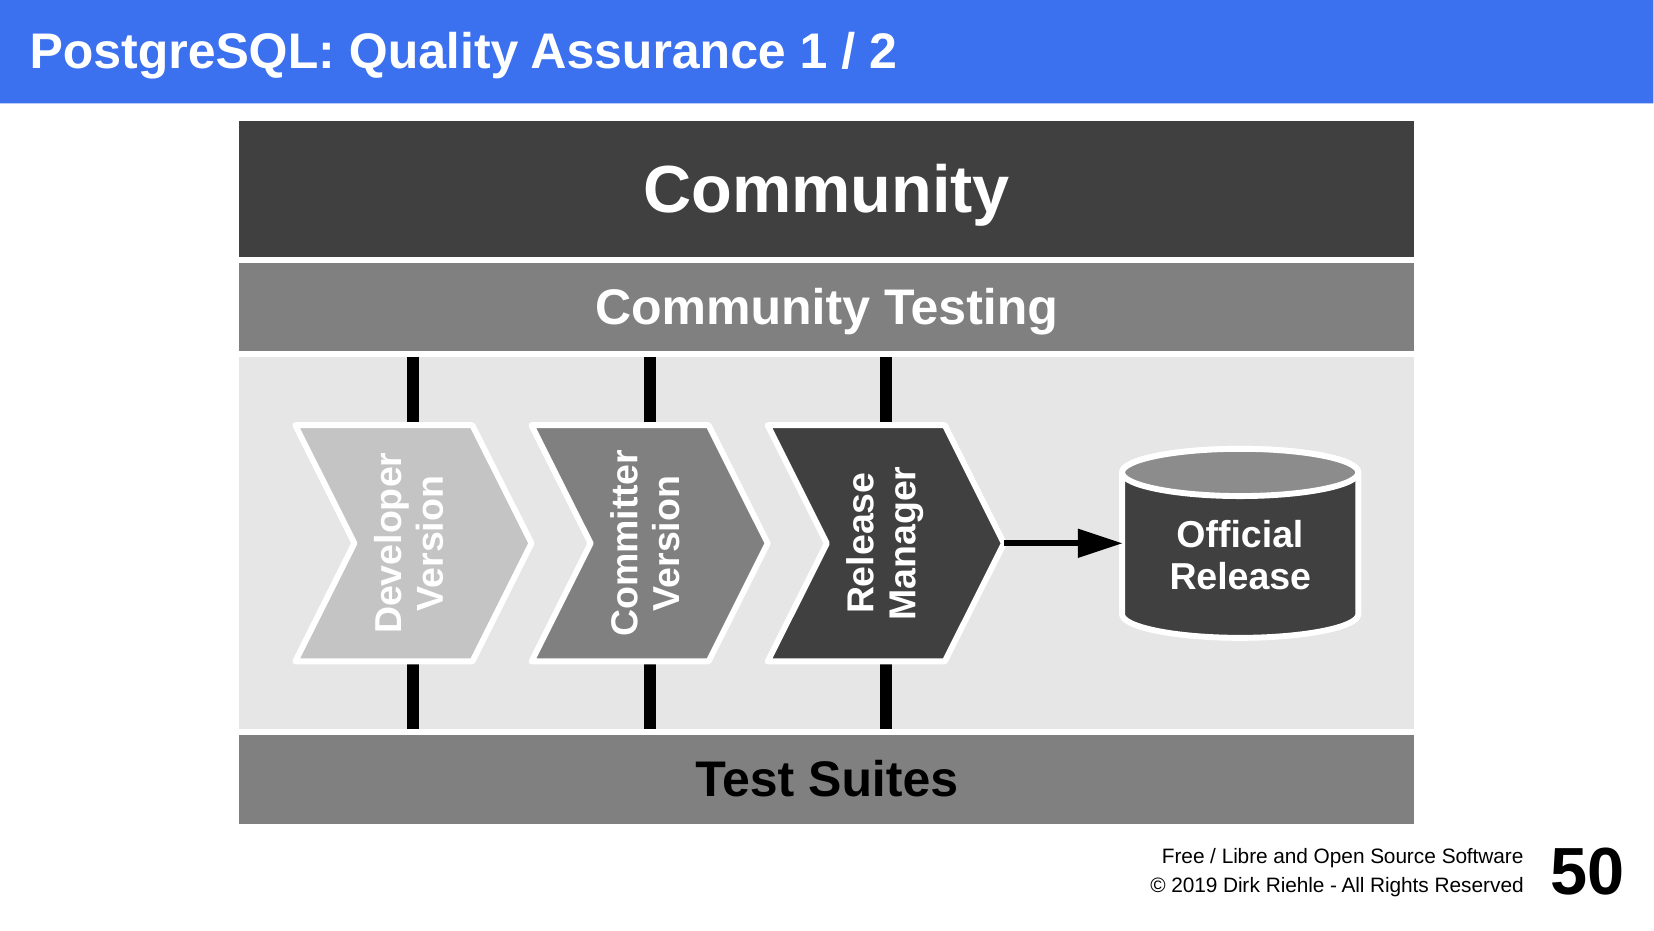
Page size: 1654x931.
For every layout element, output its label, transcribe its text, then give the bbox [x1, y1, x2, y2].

text_box Community [236, 118, 1418, 260]
text_box Committer Version [531, 425, 759, 662]
text_box Community Testing [236, 260, 1418, 355]
text_box Official Release [1122, 474, 1359, 638]
text_box [236, 355, 407, 732]
text_box [656, 355, 880, 732]
text_box Release Manager [767, 425, 996, 662]
text_box Test Suites [236, 732, 1418, 827]
text_box [892, 355, 1418, 732]
text_box [419, 355, 644, 732]
text_box Developer Version [295, 425, 523, 662]
title PostgreSQL: Quality Assurance 1 / 2 [0, 0, 1654, 104]
